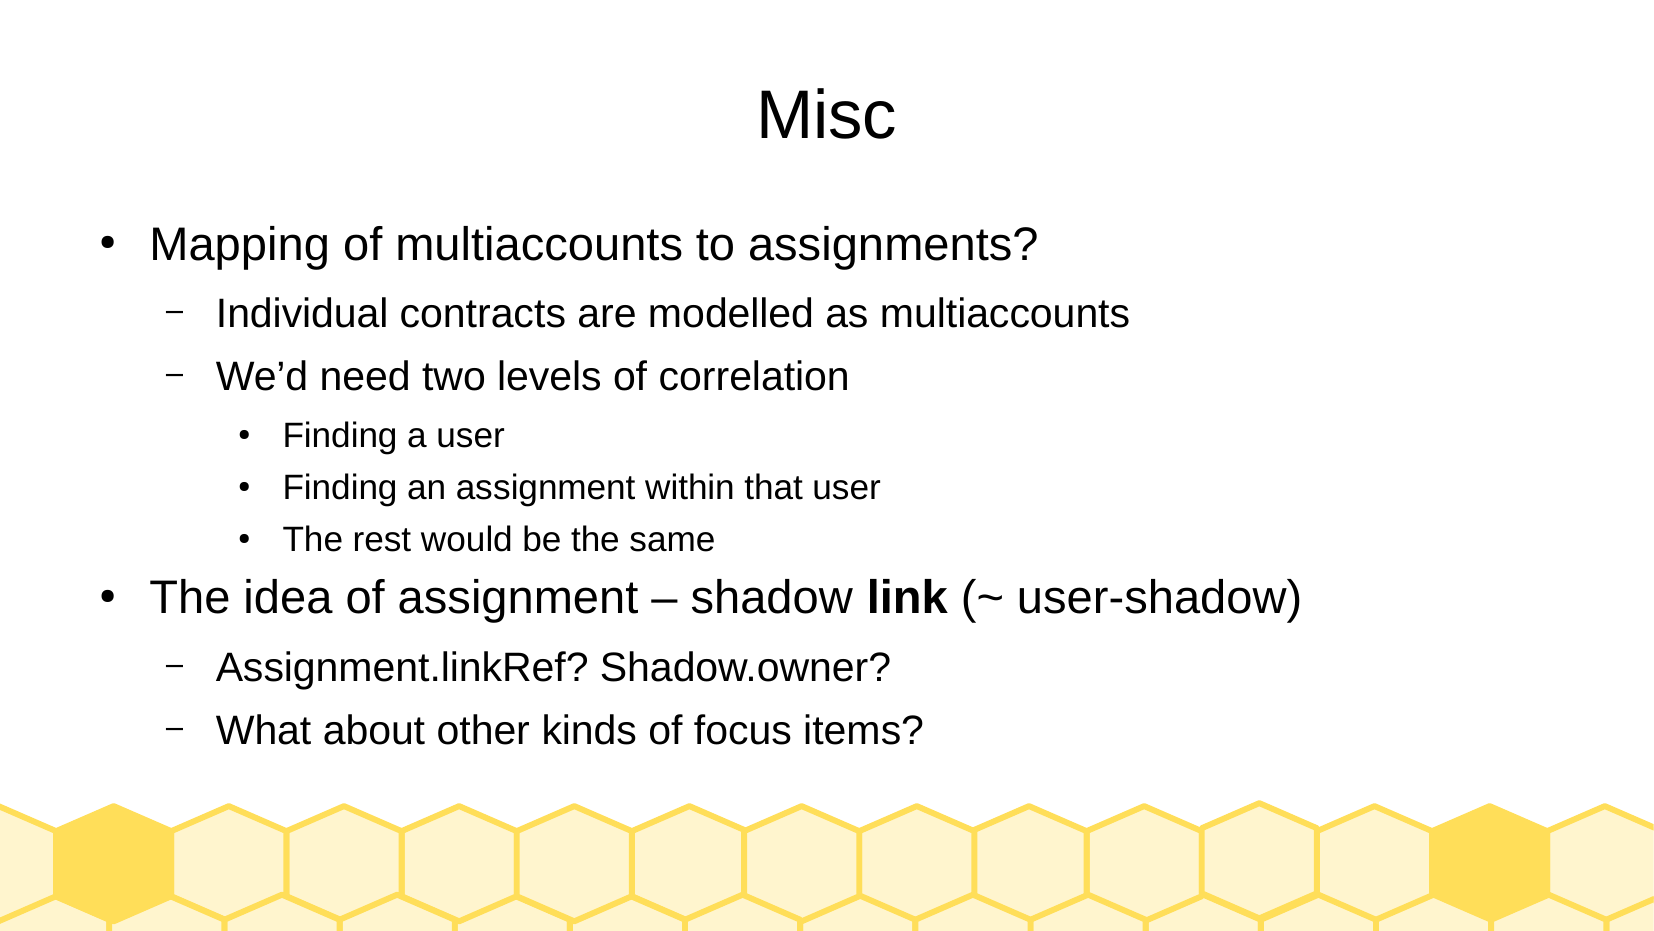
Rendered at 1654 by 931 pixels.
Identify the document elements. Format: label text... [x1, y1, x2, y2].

title Misc [82, 37, 1571, 193]
list Mapping of multiaccounts to assignments? Individual contracts are modelled as multiaccounts We’d need two levels of correlation Finding a user Finding an assignment within that user The rest would be the same The idea of assignment – shadow link (~ user-shadow) Assignment.linkRef? Shadow.owner? What about other kinds of focus items? [82, 217, 1571, 758]
